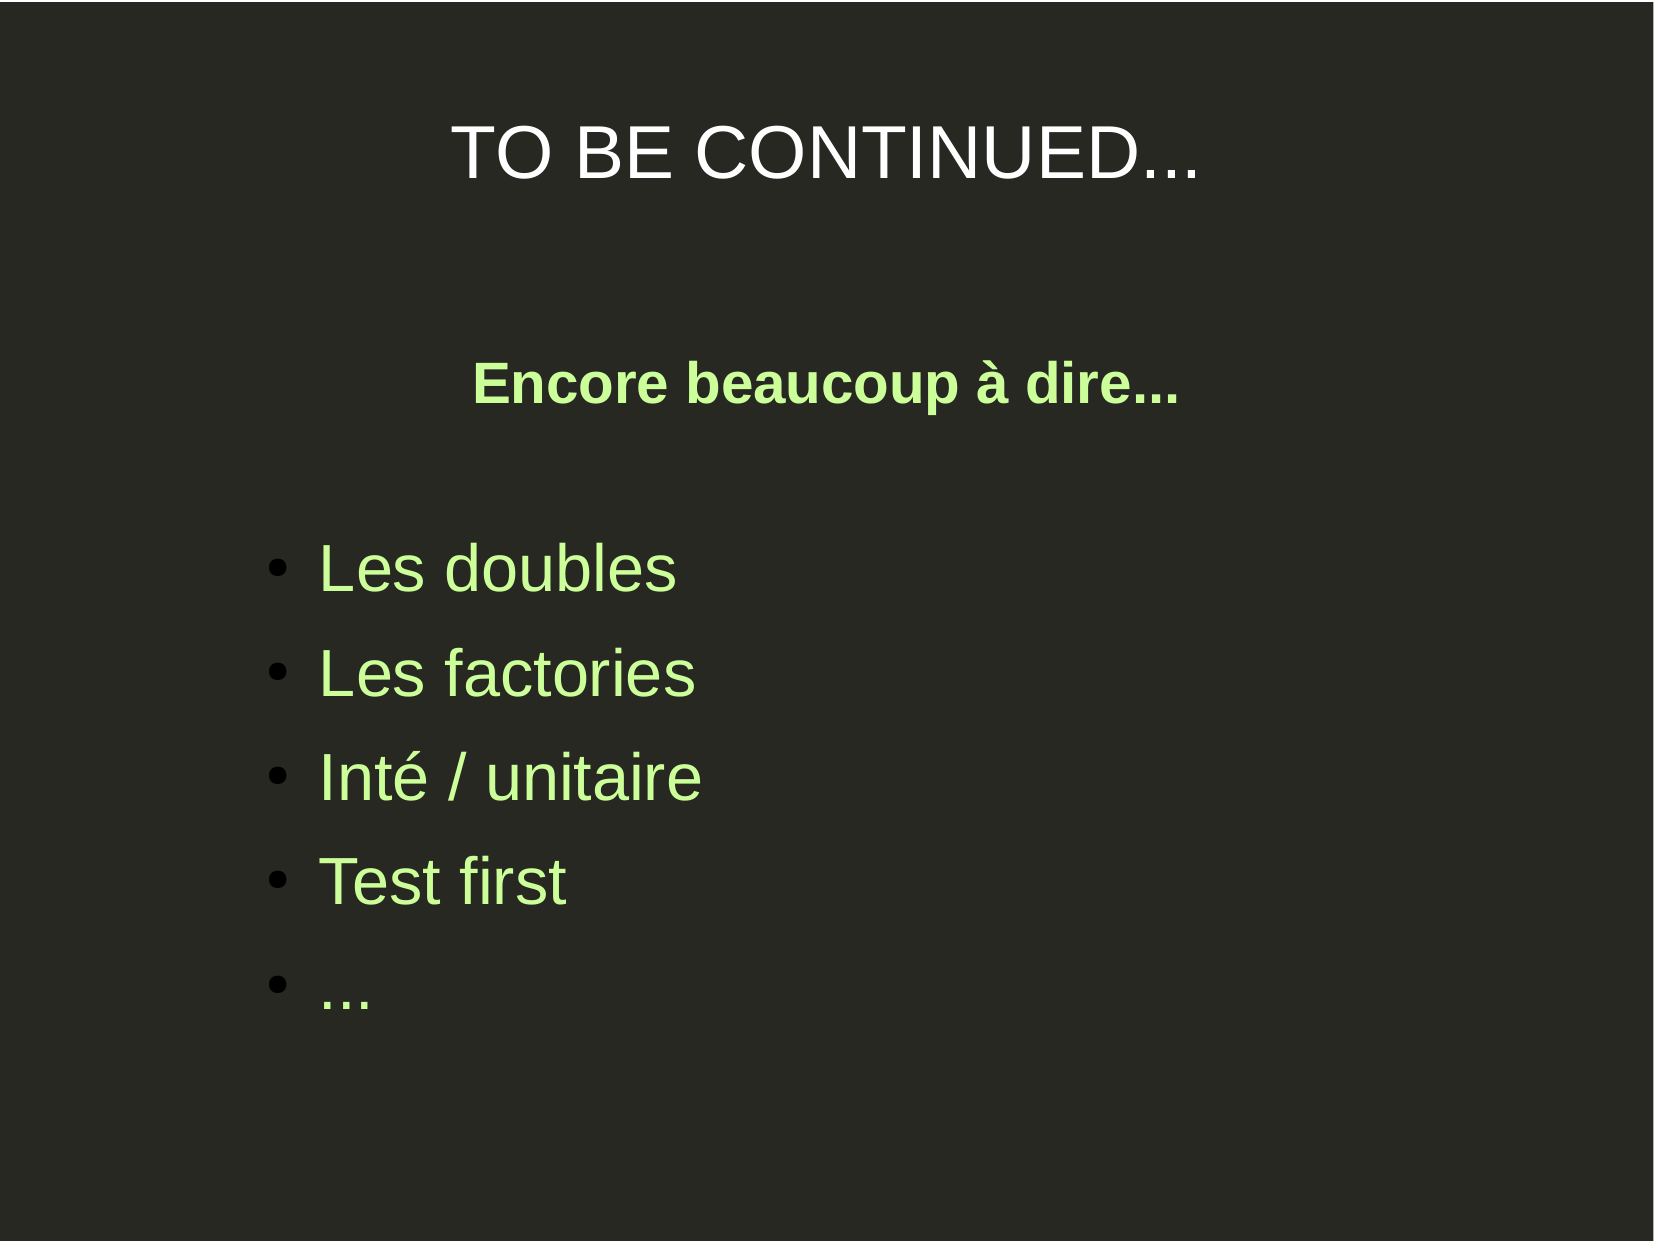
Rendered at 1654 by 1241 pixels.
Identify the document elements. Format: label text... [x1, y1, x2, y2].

list Les doubles Les factories Inté / unitaire Test first ... [248, 531, 1489, 1241]
picture [0, 2, 1654, 1241]
title TO BE CONTINUED... [82, 49, 1571, 257]
text_box Encore beaucoup à dire... [82, 336, 1571, 430]
